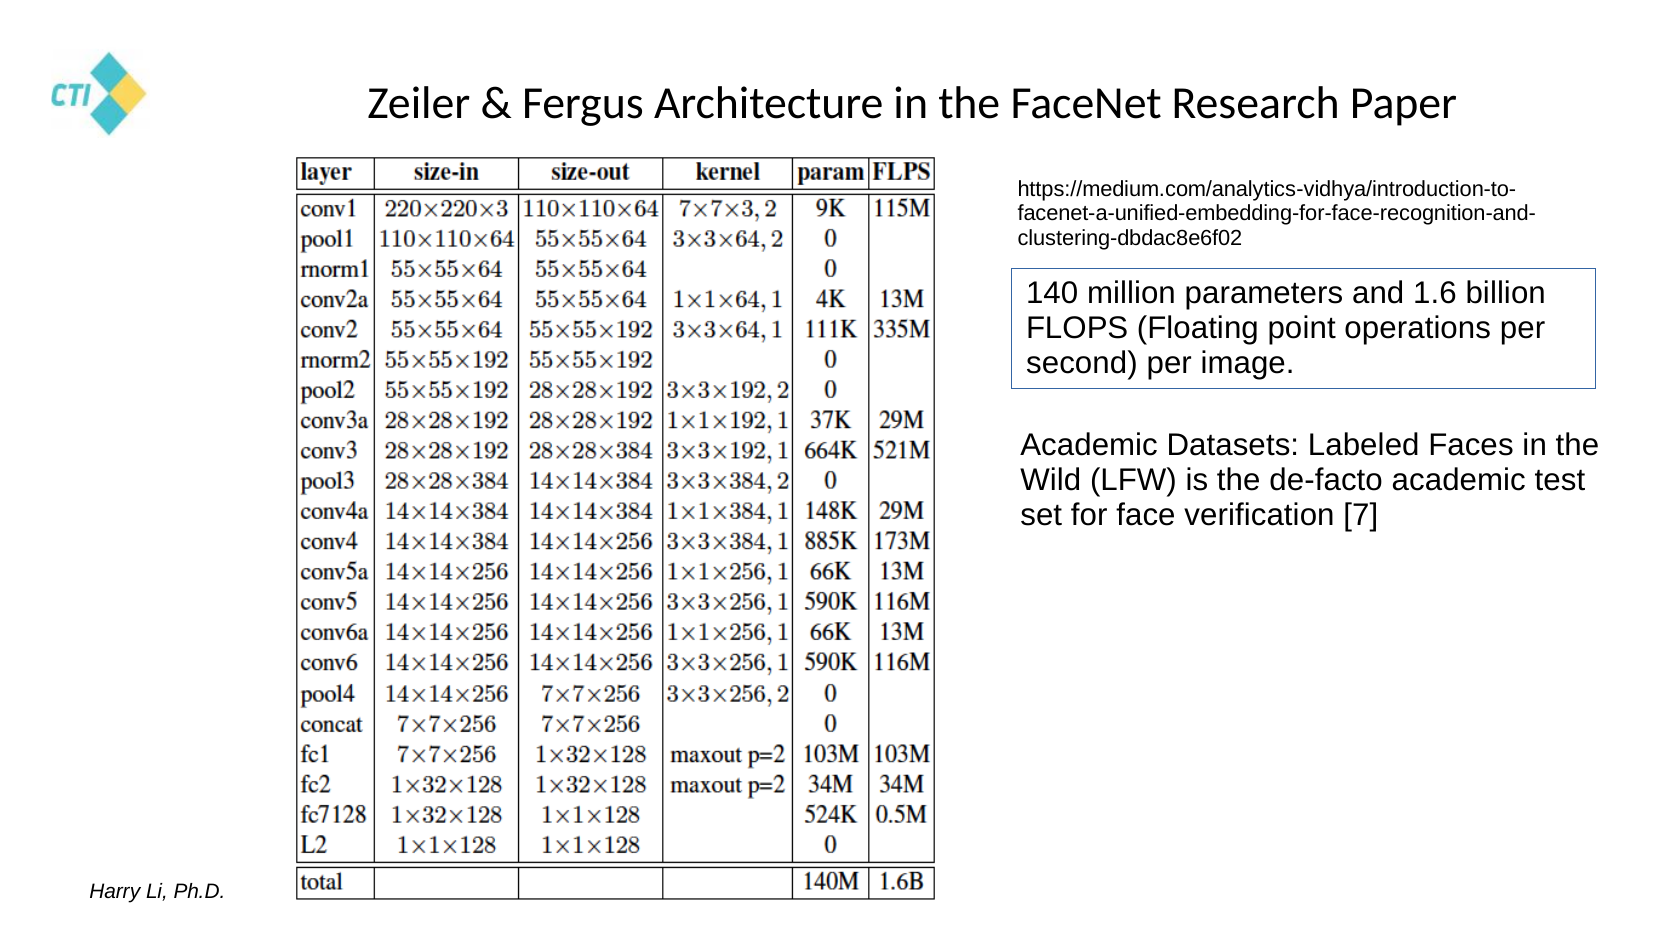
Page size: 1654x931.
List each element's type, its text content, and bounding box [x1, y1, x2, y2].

text_box https://medium.com/analytics-vidhya/introduction-to-facenet-a-unified-embedding-for-face-recognition-and-clustering-dbdac8e6f02 [1002, 169, 1596, 269]
picture [289, 151, 941, 906]
text_box Academic Datasets: Labeled Faces in the Wild (LFW) is the de-facto academic test set for face verification [7] [1005, 419, 1631, 561]
text_box 140 million parameters and 1.6 billion FLOPS (Floating point operations per second) per image. [1011, 269, 1596, 389]
text_box Harry Li, Ph.D. [74, 870, 241, 910]
picture [51, 47, 150, 138]
text_box Zeiler & Fergus Architecture in the FaceNet Research Paper [214, 65, 1611, 135]
